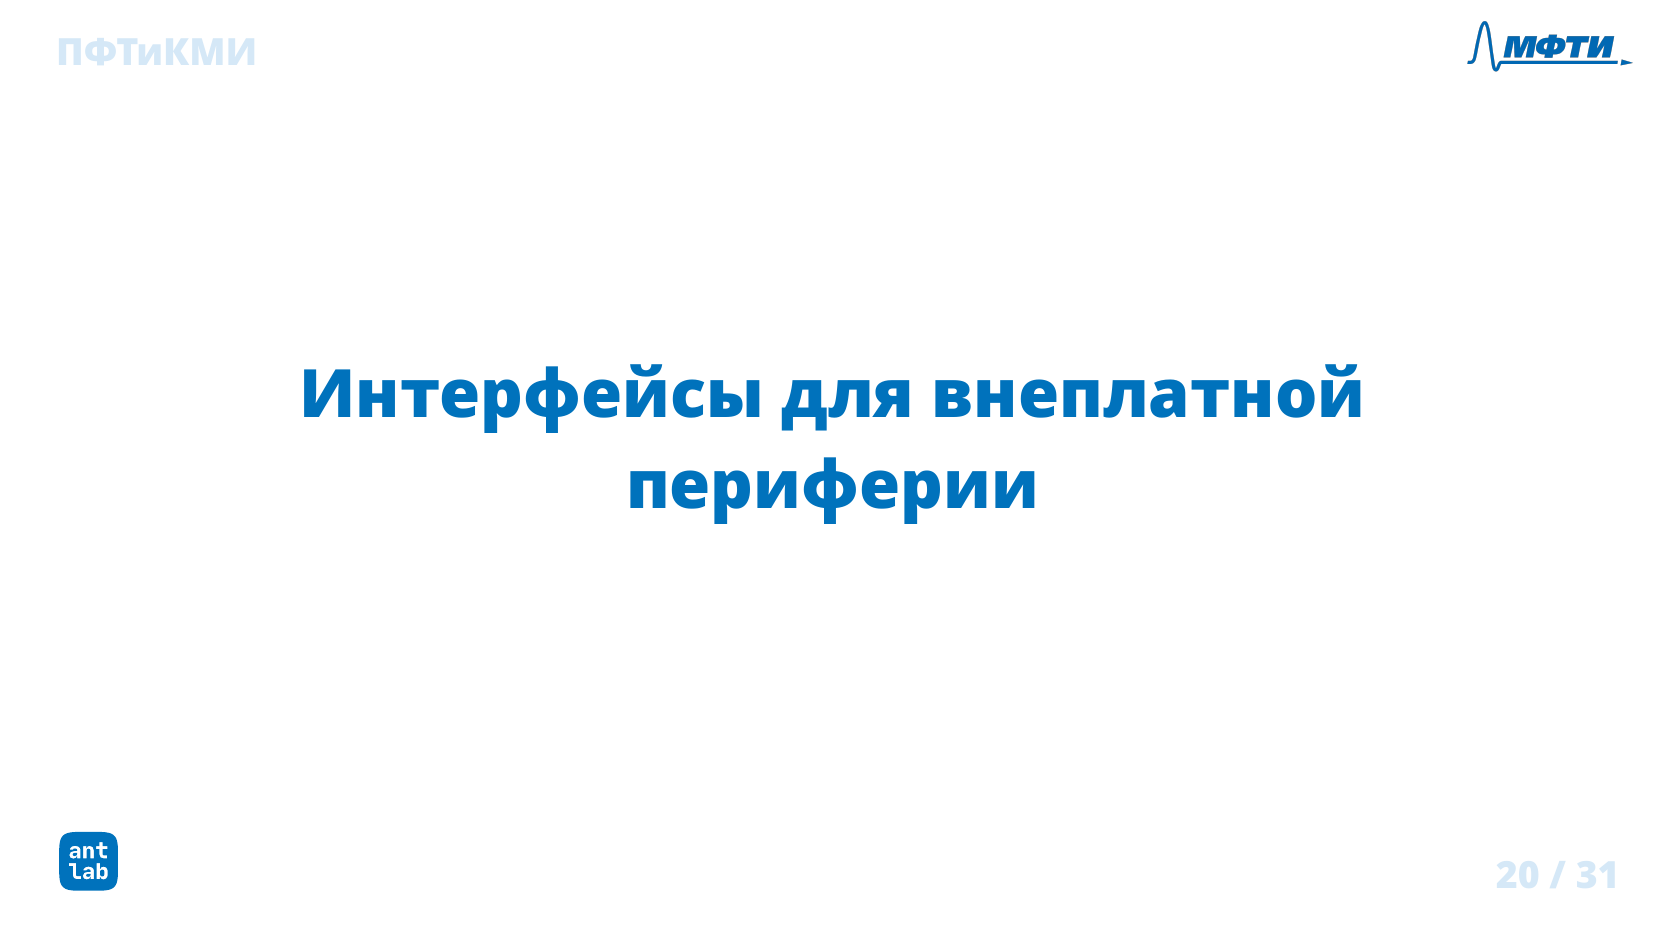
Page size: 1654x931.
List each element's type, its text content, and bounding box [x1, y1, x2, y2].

title Интерфейсы для внеплатной периферии [88, 342, 1577, 532]
picture [1446, 0, 1654, 93]
